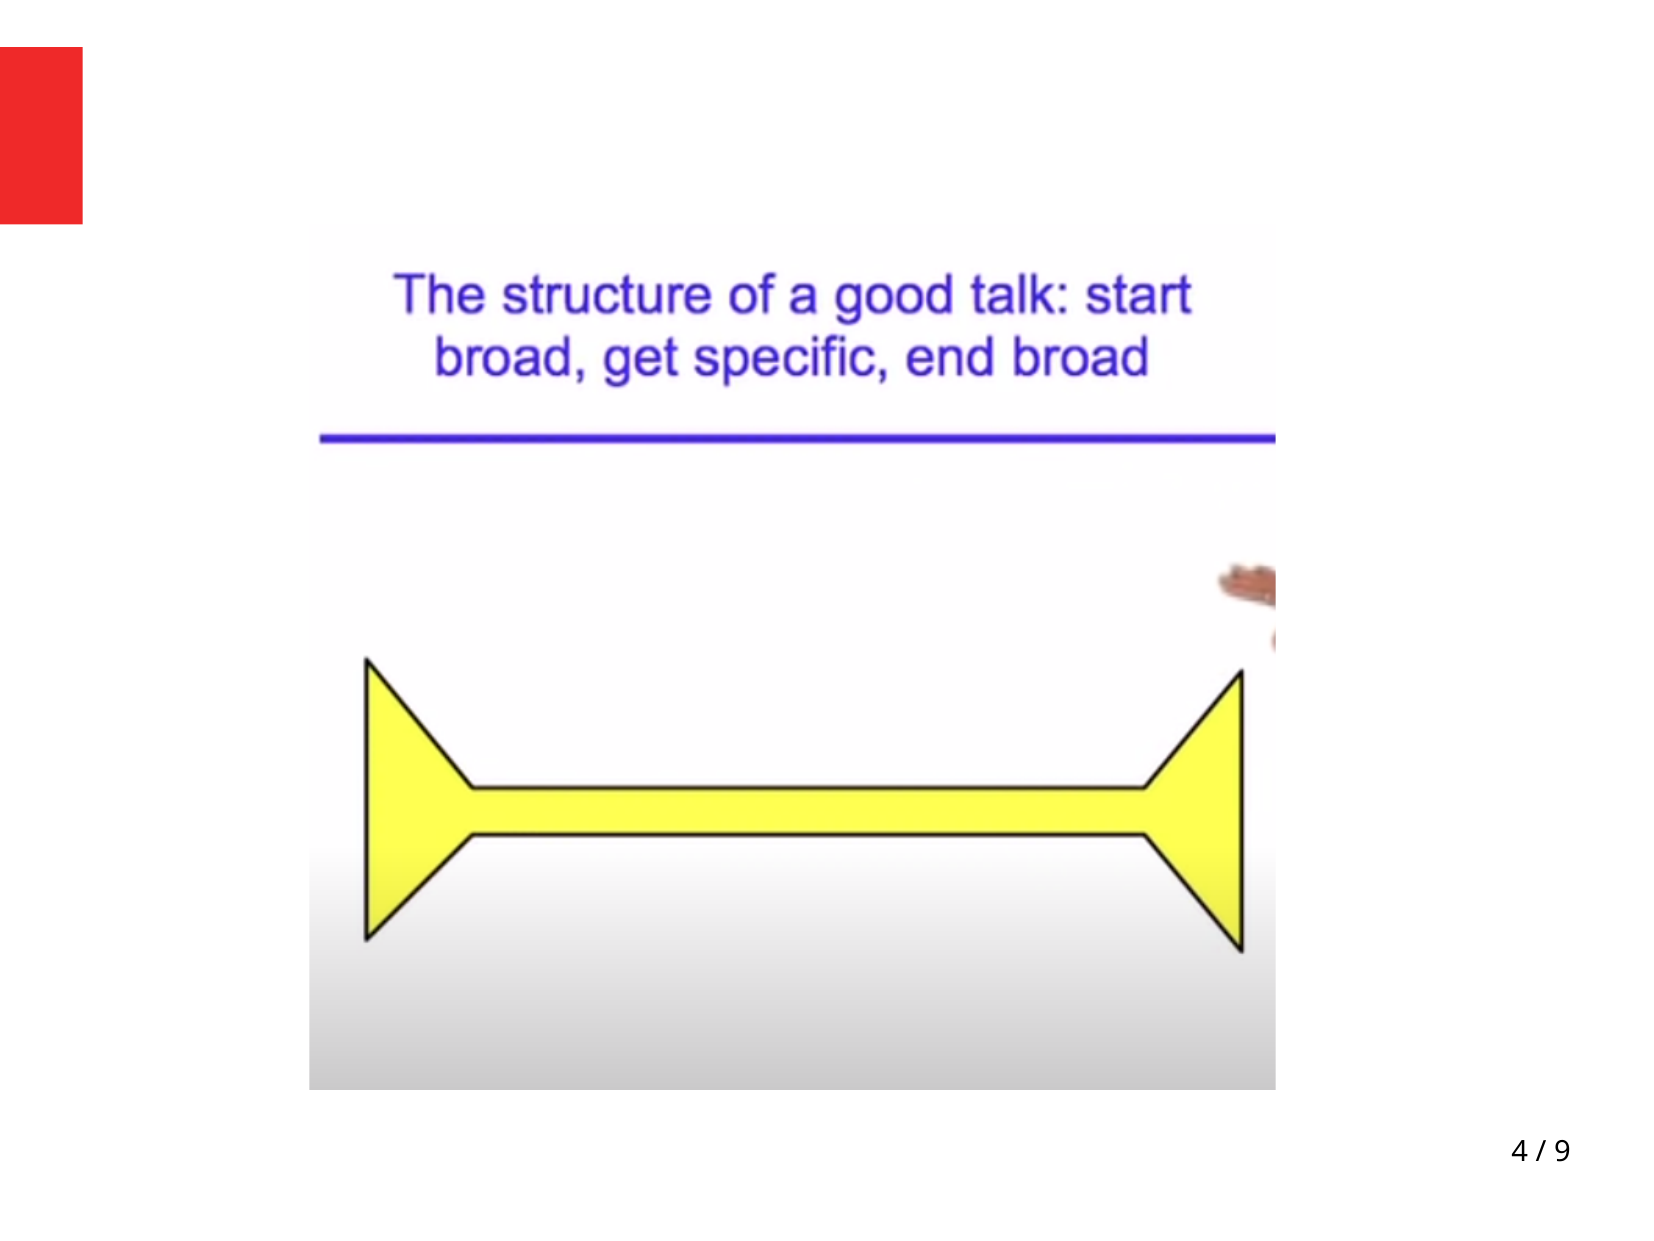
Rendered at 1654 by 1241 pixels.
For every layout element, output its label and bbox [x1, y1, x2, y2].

picture [309, 224, 1276, 1090]
